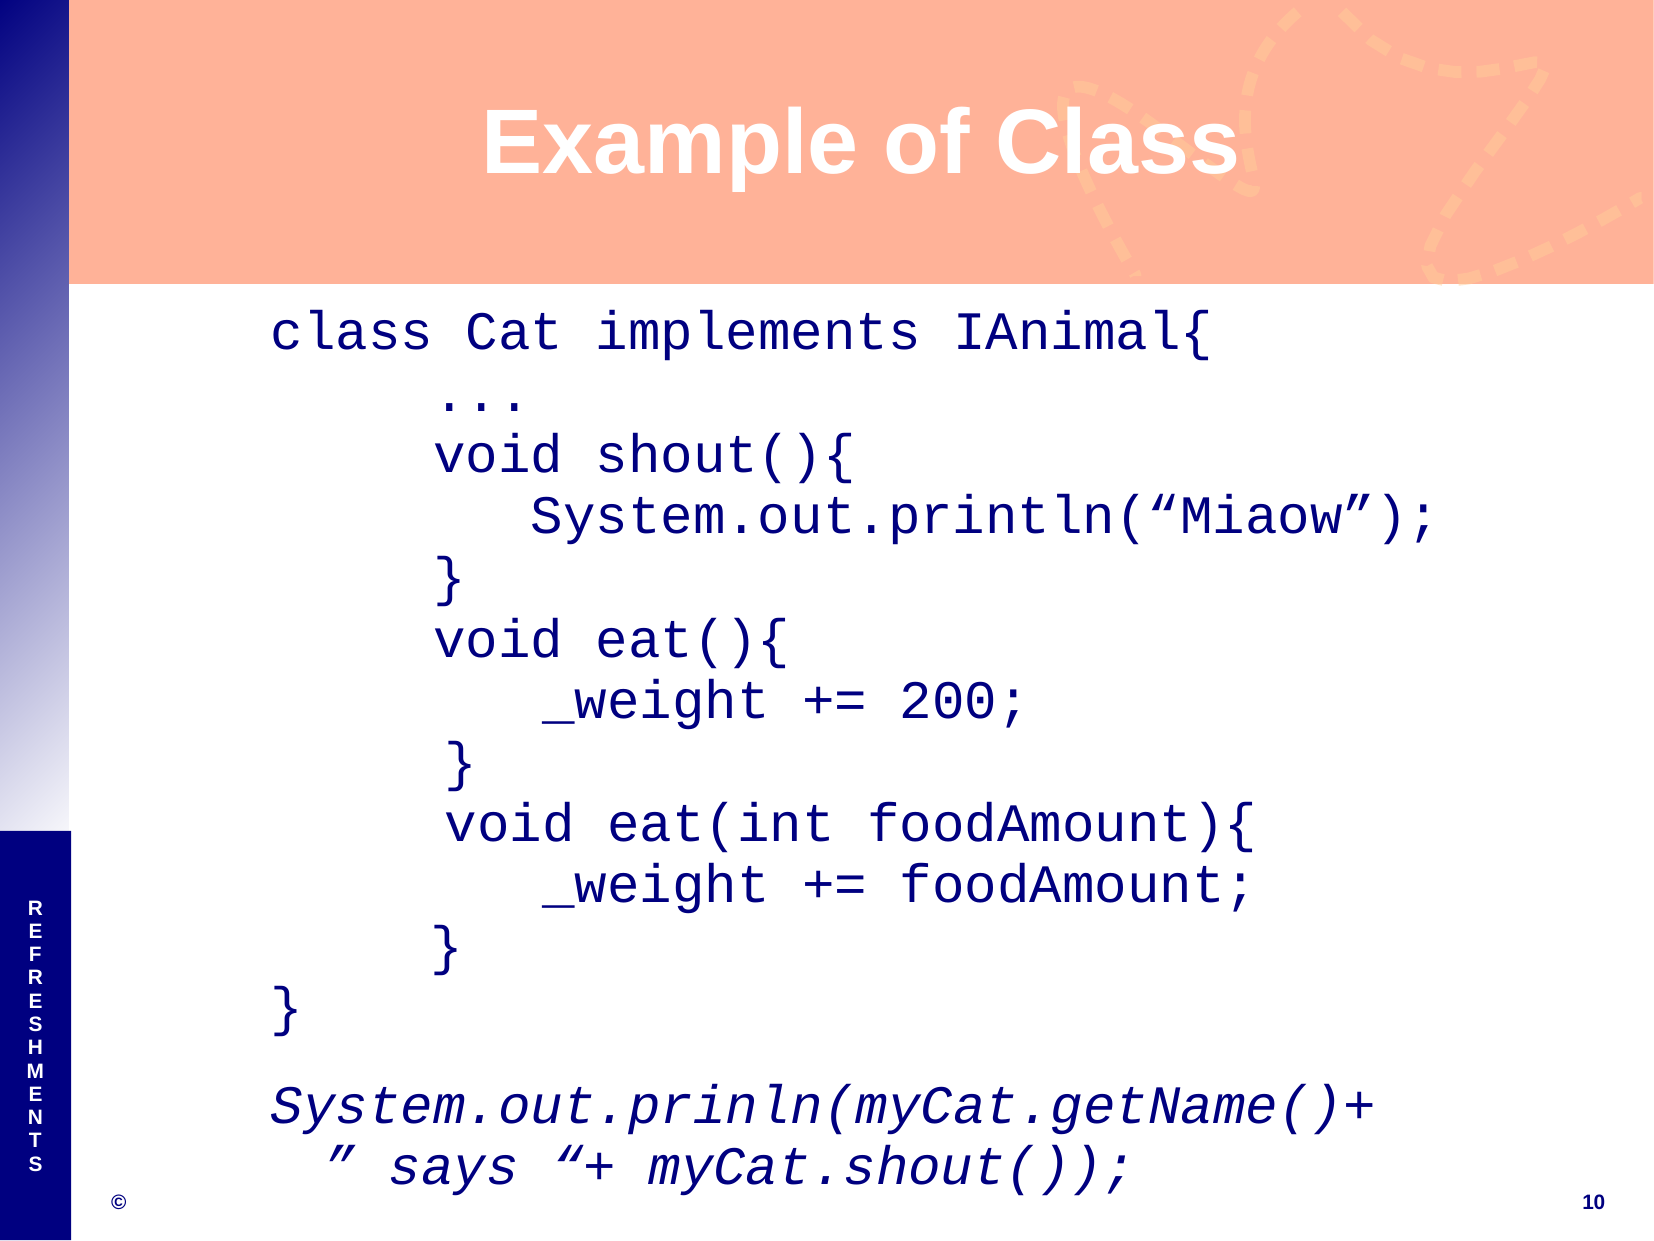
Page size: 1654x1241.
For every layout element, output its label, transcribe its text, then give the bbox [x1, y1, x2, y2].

text_box R E F R E S H M E N T S [0, 830, 71, 1241]
title Example of Class [106, 37, 1617, 246]
list class Cat implements IAnimal{ ... void shout(){ System.out.println(“Miaow”); } void eat(){ _weight += 200; } void eat(int foodAmount){ _weight += foodAmount; } } System.out.prinln(myCat.getName()+ ” says “+ myCat.shout()); [253, 304, 1626, 1202]
